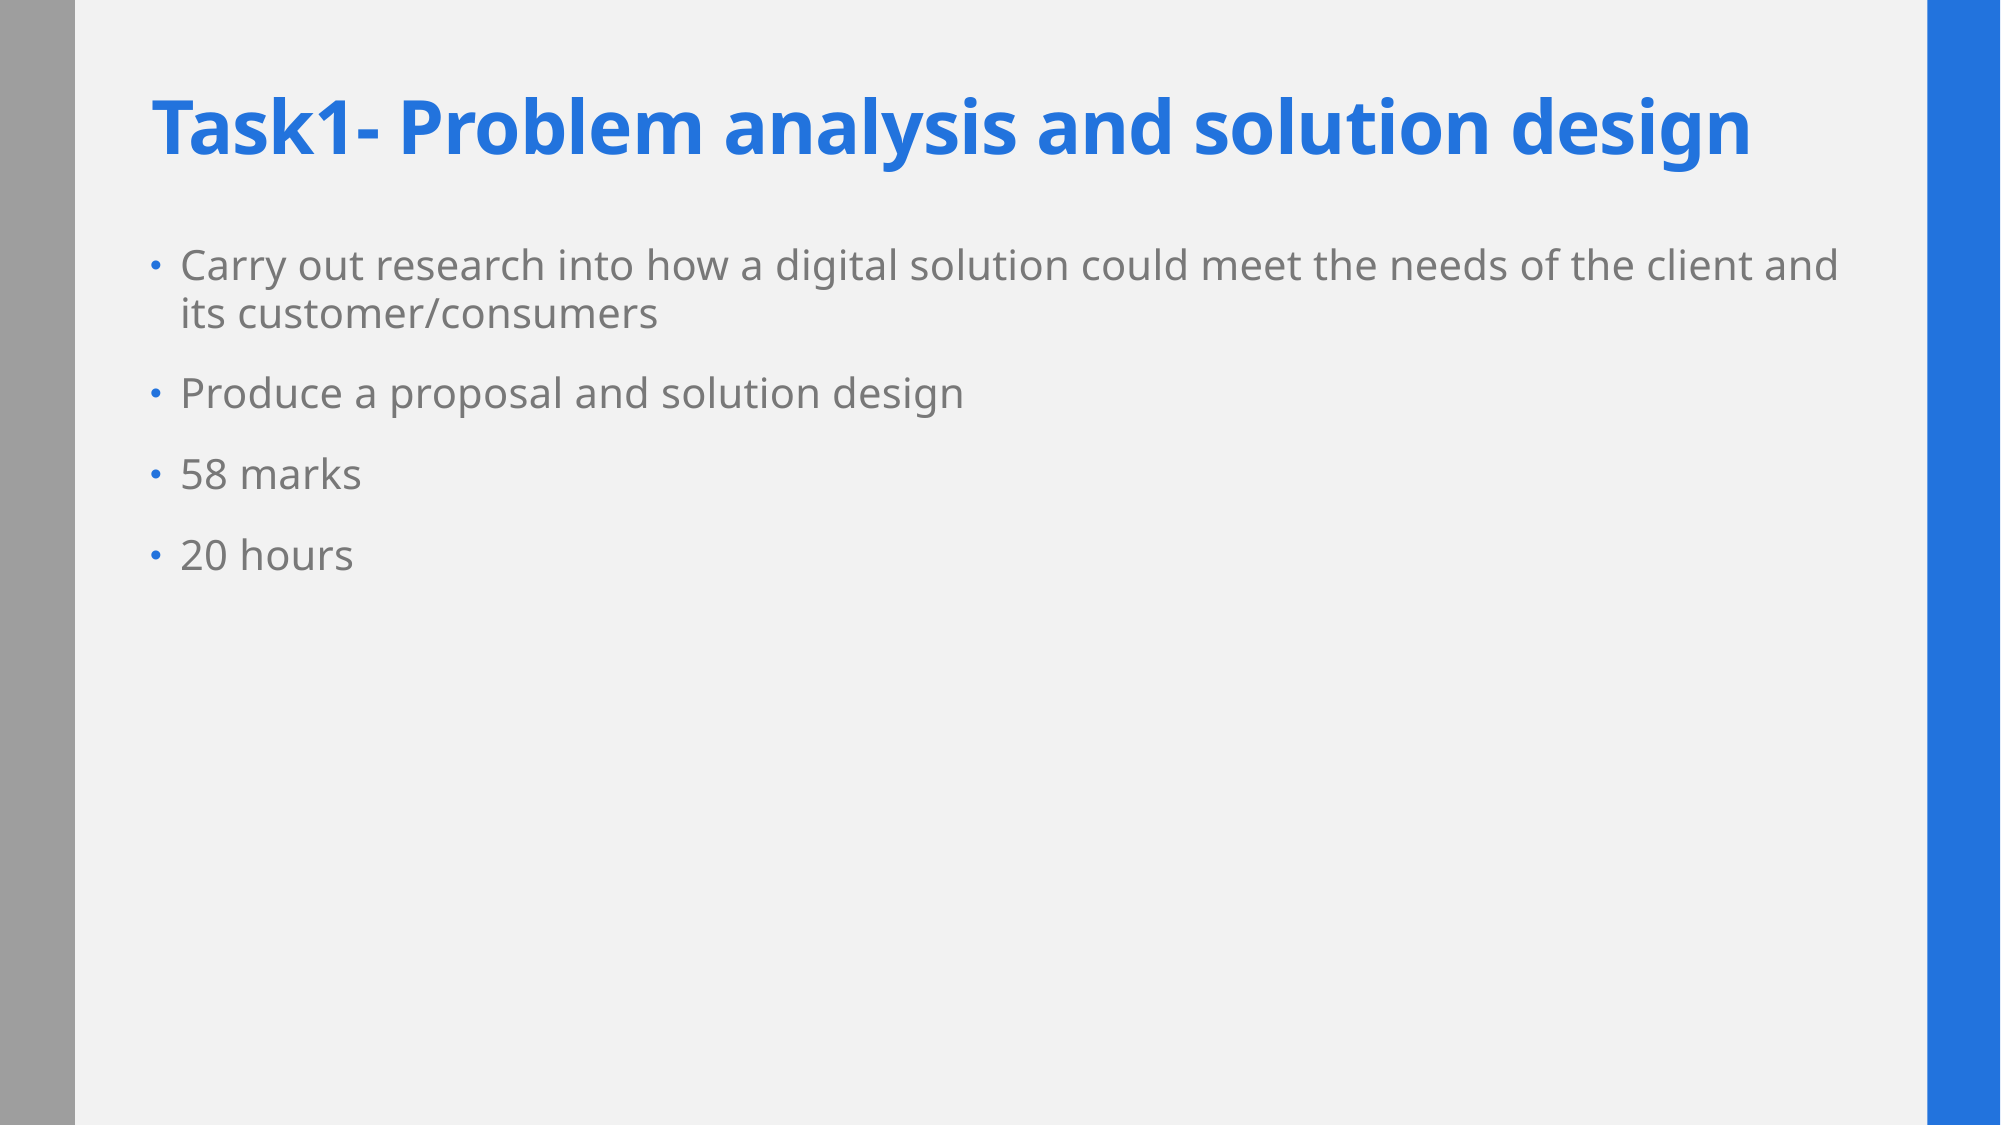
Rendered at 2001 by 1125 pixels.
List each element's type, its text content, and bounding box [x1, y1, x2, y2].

list Carry out research into how a digital solution could meet the needs of the client and its customer/consumers Produce a proposal and solution design 58 marks 20 hours [150, 235, 1849, 1050]
list Task1- Problem analysis and solution design [151, 78, 1850, 199]
